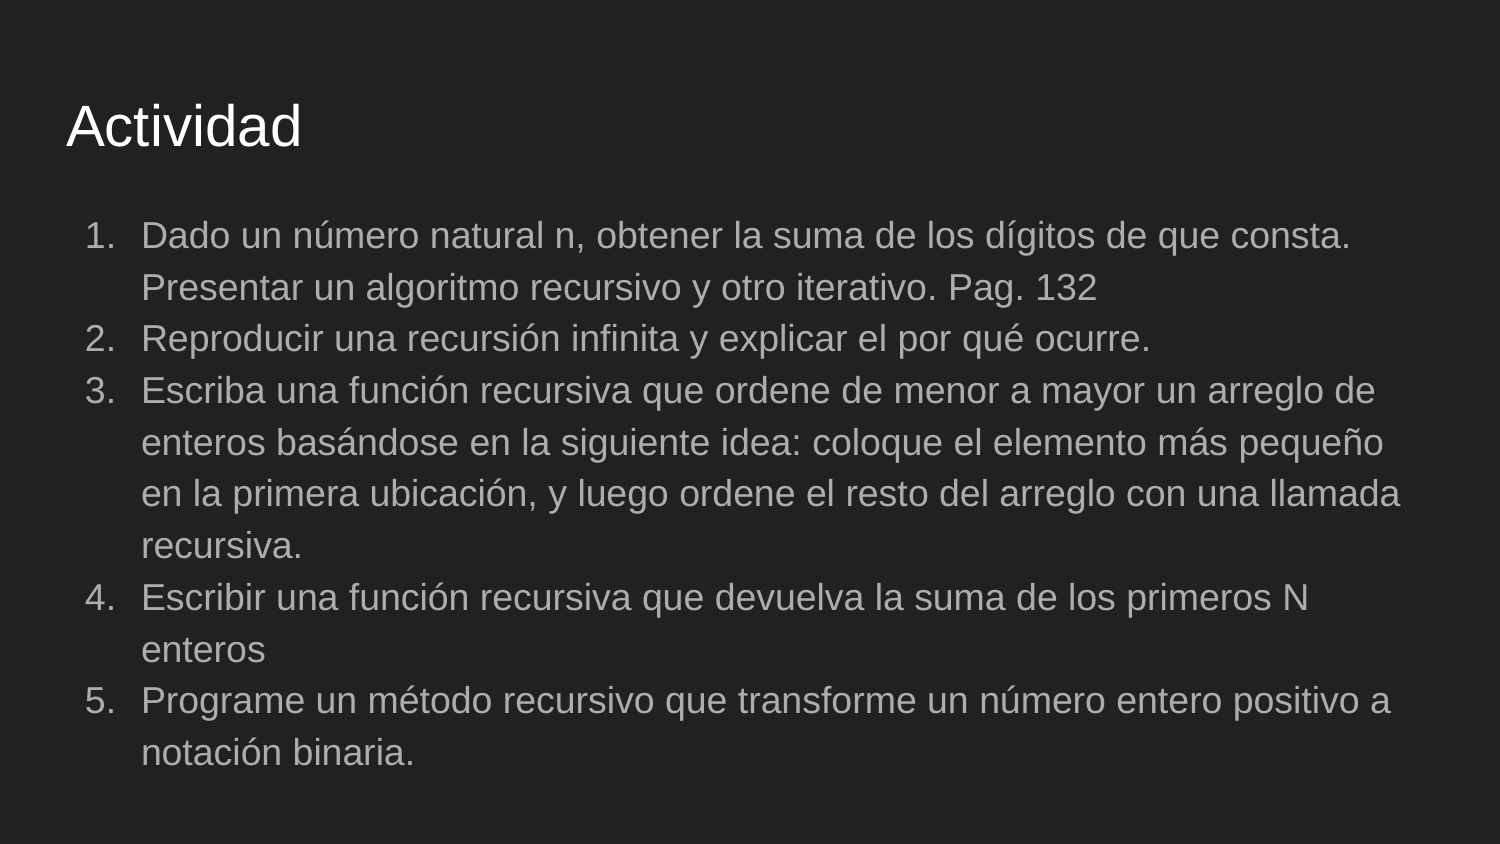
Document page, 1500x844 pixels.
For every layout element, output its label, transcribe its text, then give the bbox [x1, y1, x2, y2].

list Dado un número natural n, obtener la suma de los dígitos de que consta. Presentar un algoritmo recursivo y otro iterativo. Pag. 132 Reproducir una recursión infinita y explicar el por qué ocurre. Escriba una función recursiva que ordene de menor a mayor un arreglo de enteros basándose en la siguiente idea: coloque el elemento más pequeño en la primera ubicación, y luego ordene el resto del arreglo con una llamada recursiva. Escribir una función recursiva que devuelva la suma de los primeros N enteros Programe un método recursivo que transforme un número entero positivo a notación binaria. [51, 189, 1449, 750]
title Actividad [51, 72, 1449, 167]
